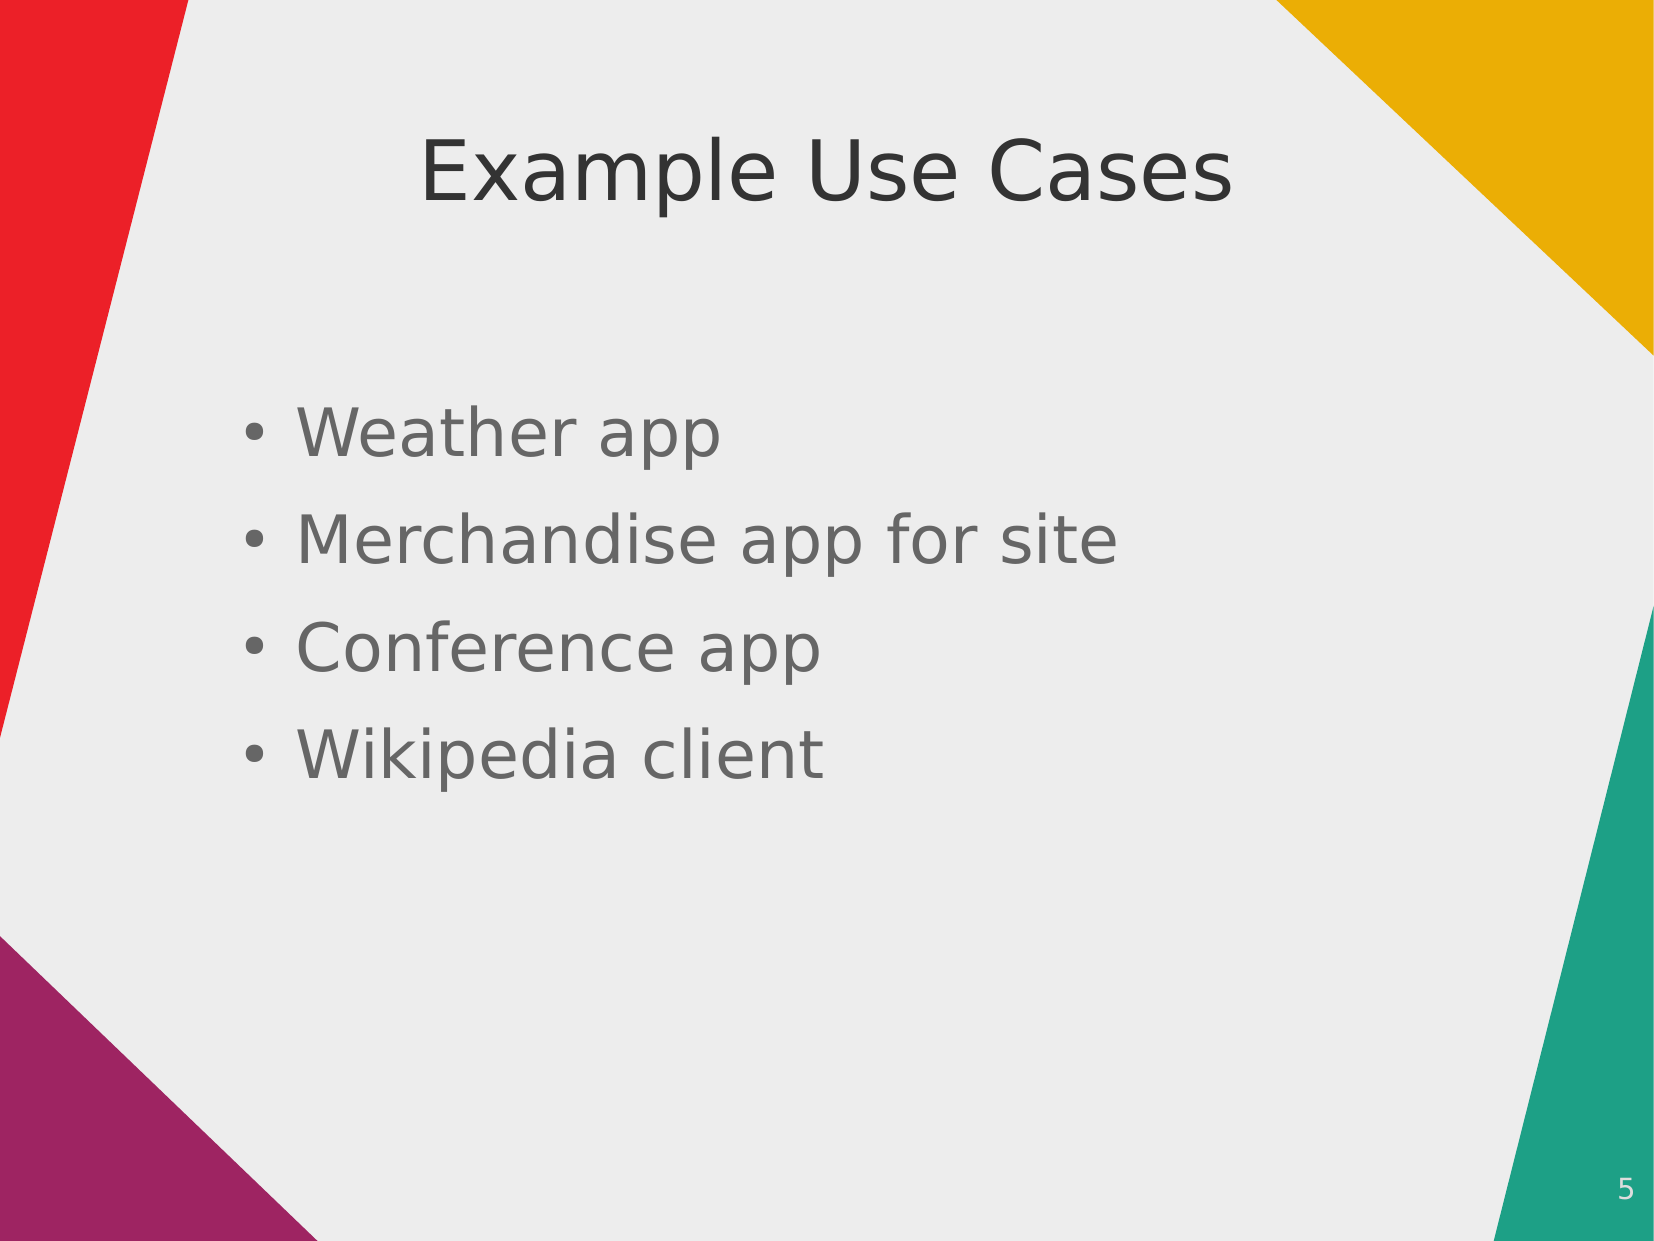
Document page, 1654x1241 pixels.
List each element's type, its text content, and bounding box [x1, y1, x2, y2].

title Example Use Cases [114, 73, 1539, 271]
list Weather app Merchandise app for site Conference app Wikipedia client [225, 394, 1649, 1126]
